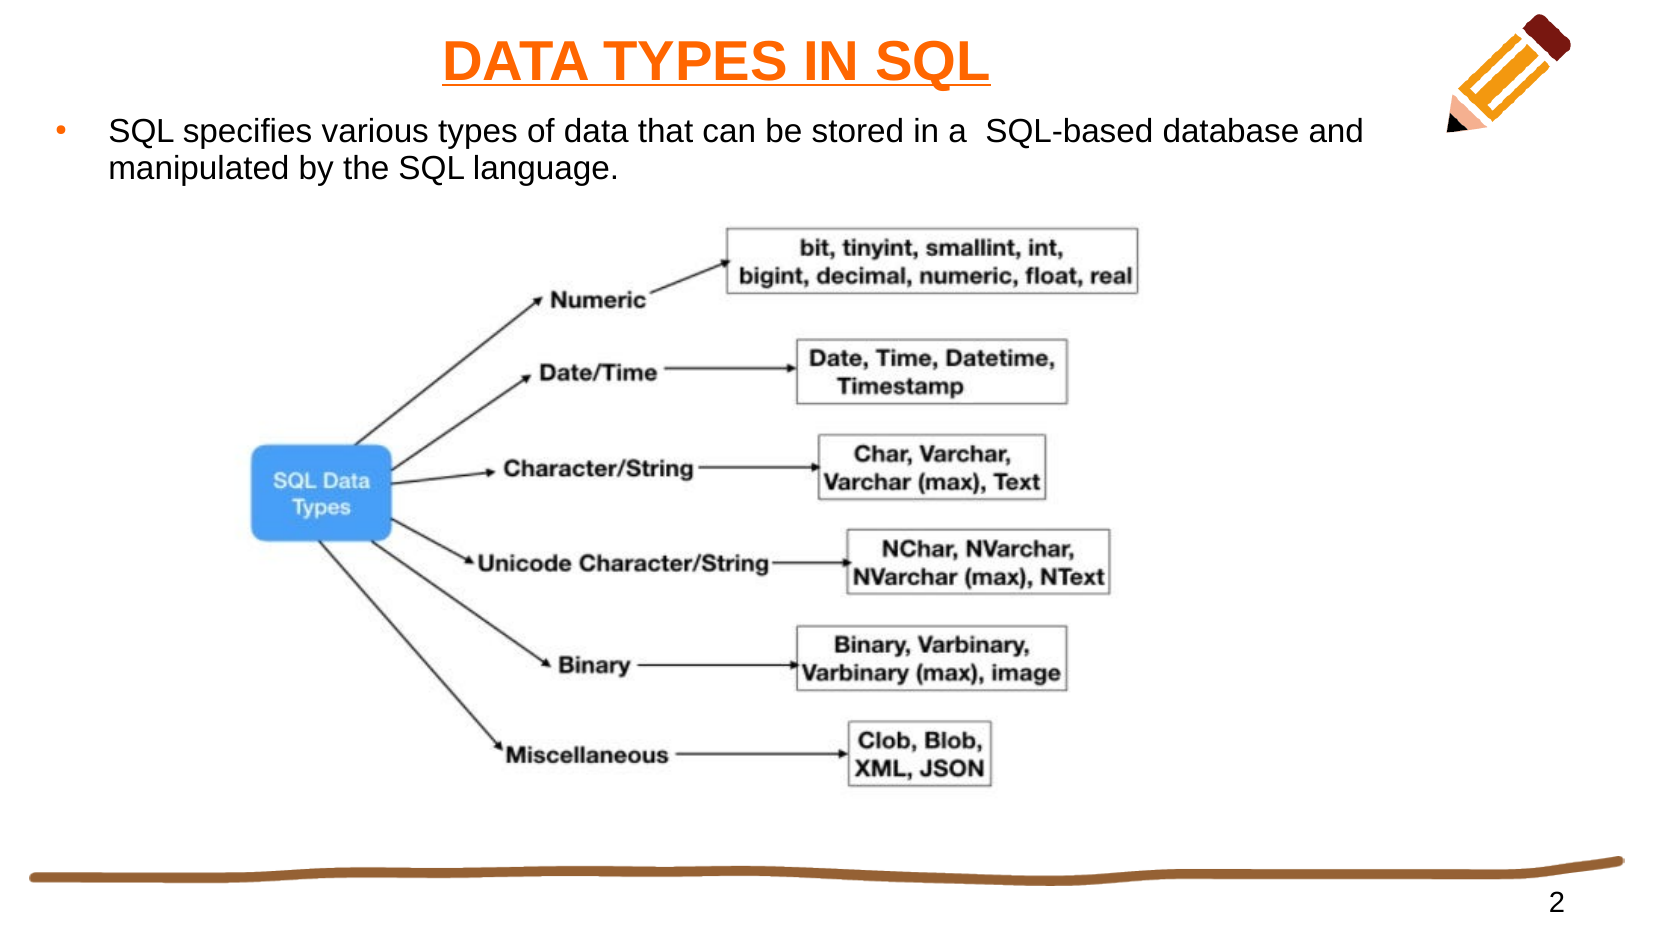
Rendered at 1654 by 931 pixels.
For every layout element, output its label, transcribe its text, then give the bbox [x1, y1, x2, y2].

title DATA TYPES IN SQL [37, 9, 1396, 112]
picture [1446, 14, 1571, 133]
picture [29, 187, 1625, 886]
list SQL specifies various types of data that can be stored in a SQL-based database and manipulated by the SQL language. [37, 112, 1538, 188]
